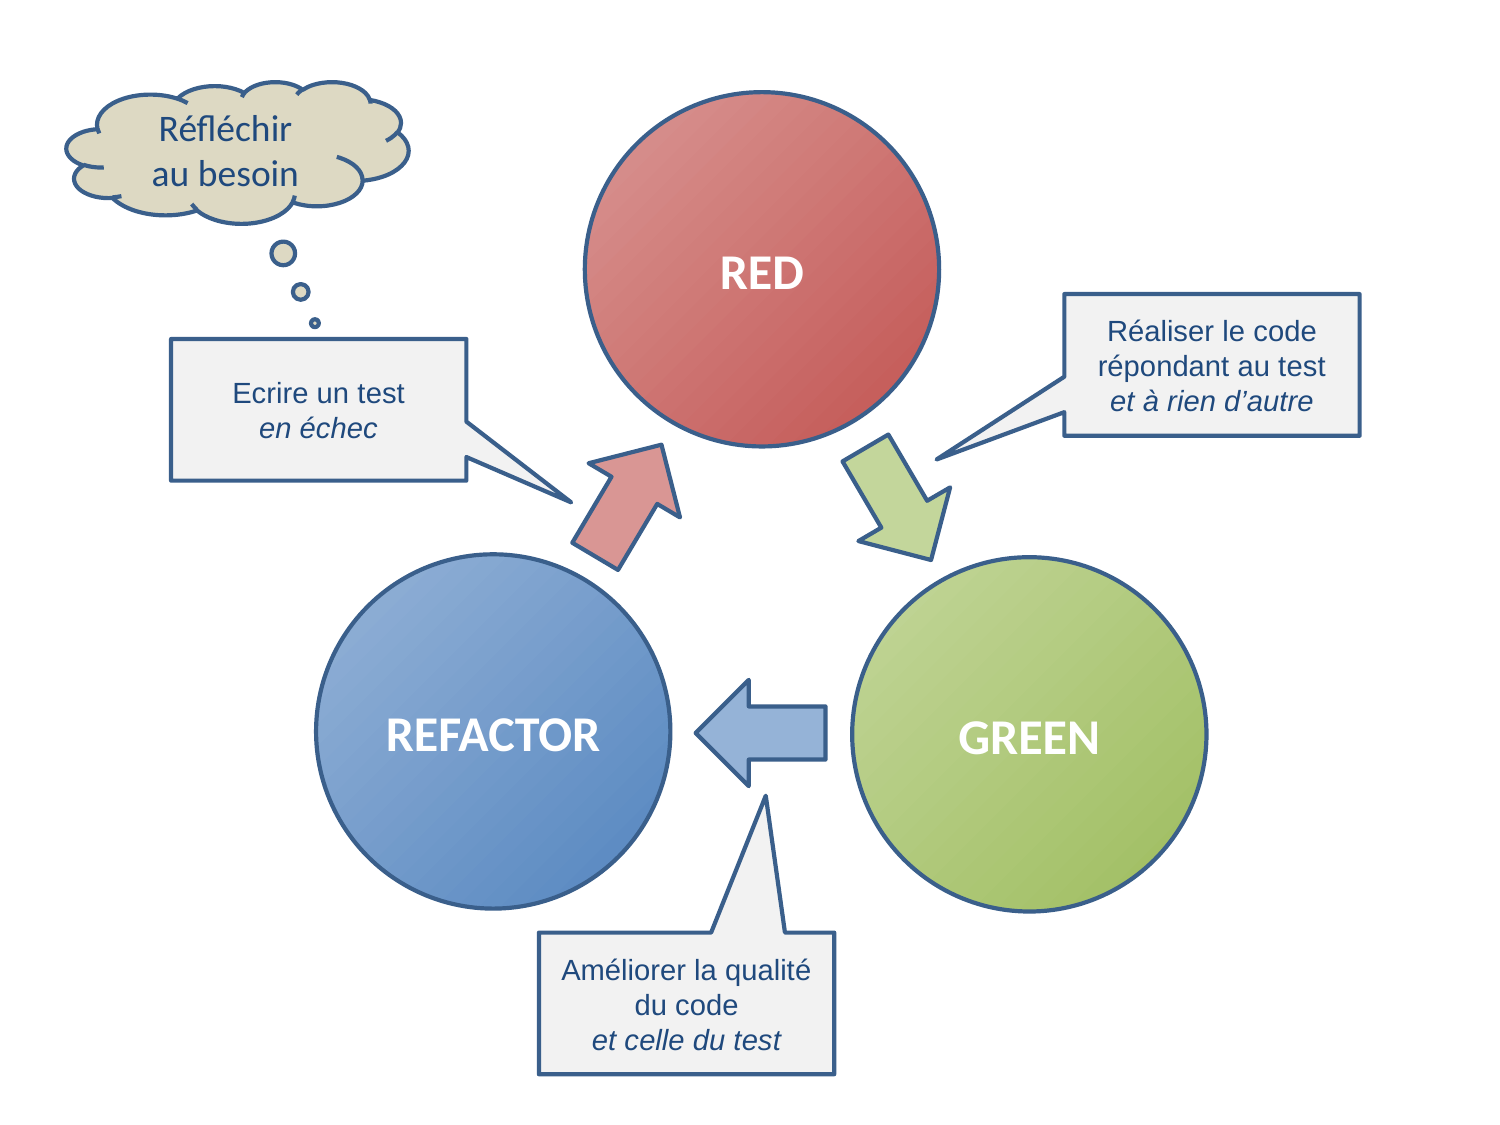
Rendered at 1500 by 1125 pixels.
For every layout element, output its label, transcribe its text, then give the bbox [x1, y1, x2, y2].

text_box [842, 434, 951, 561]
text_box [695, 679, 826, 787]
text_box Améliorer la qualité du code et celle du test [538, 795, 835, 1075]
text_box Réfléchir au besoin [271, 241, 296, 266]
text_box [572, 444, 681, 570]
text_box RED [584, 92, 940, 447]
text_box GREEN [852, 557, 1207, 912]
text_box Réfléchir au besoin [66, 82, 409, 224]
text_box Ecrire un test en échec [171, 338, 572, 503]
text_box REFACTOR [316, 554, 671, 909]
text_box Réaliser le code répondant au test et à rien d’autre [936, 294, 1360, 460]
